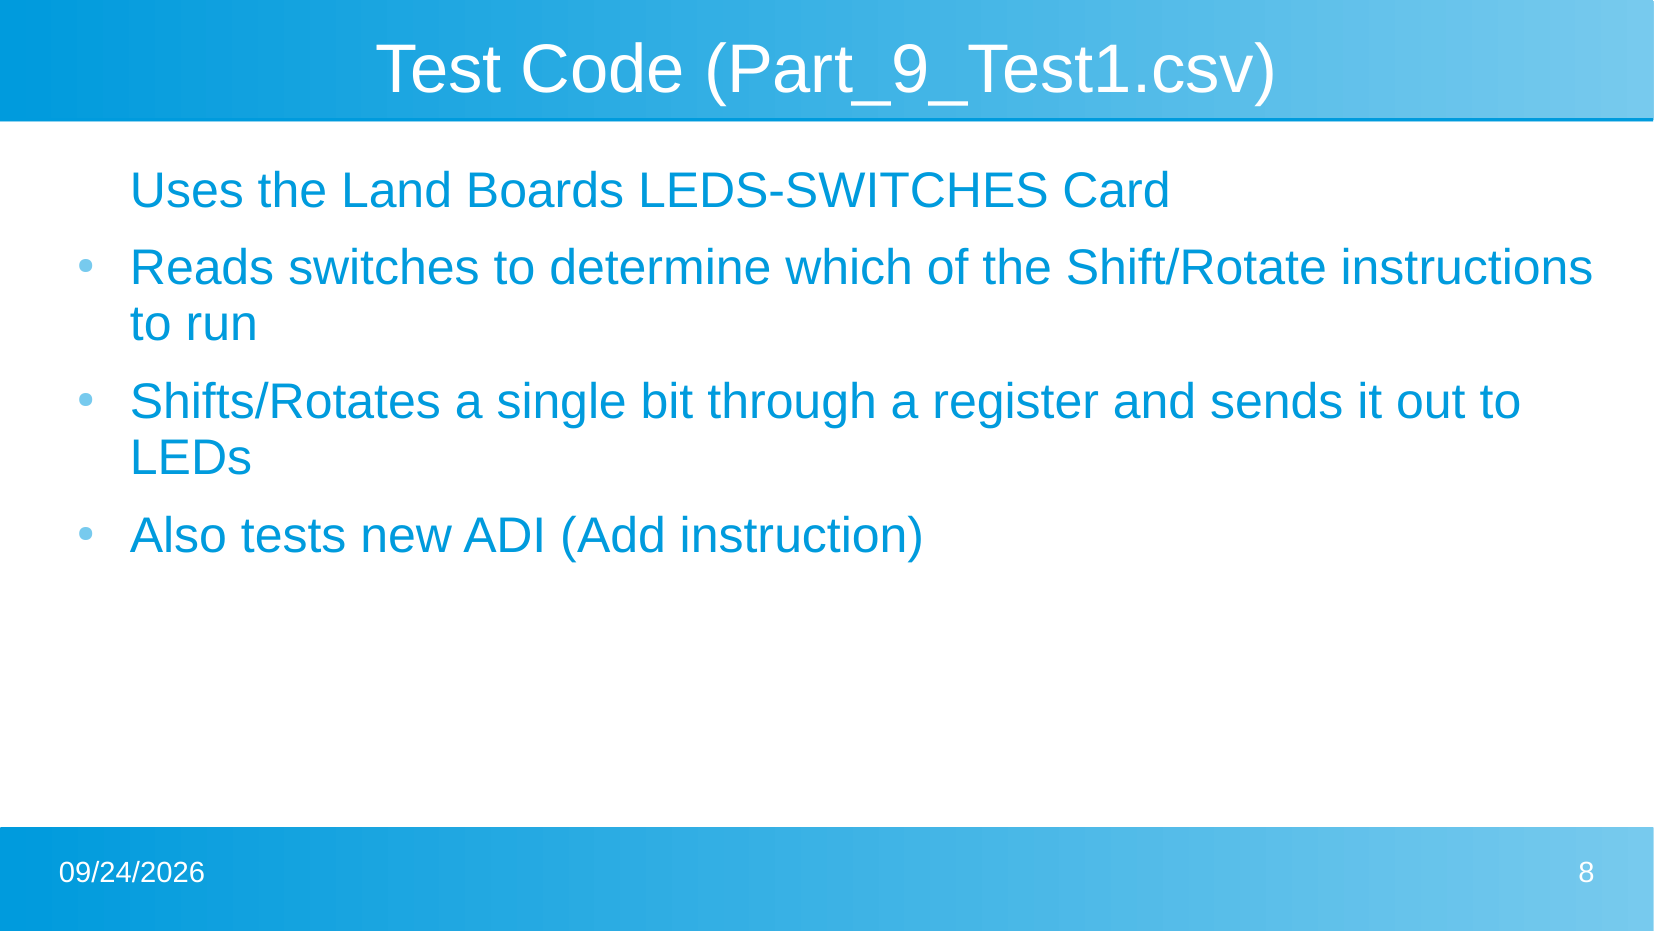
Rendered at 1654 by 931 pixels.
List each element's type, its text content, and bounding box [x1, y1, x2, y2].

list Uses the Land Boards LEDS-SWITCHES Card Reads switches to determine which of the Shift/Rotate instructions to run Shifts/Rotates a single bit through a register and sends it out to LEDs Also tests new ADI (Add instruction) [59, 161, 1595, 753]
title Test Code (Part_9_Test1.csv) [59, 29, 1595, 108]
